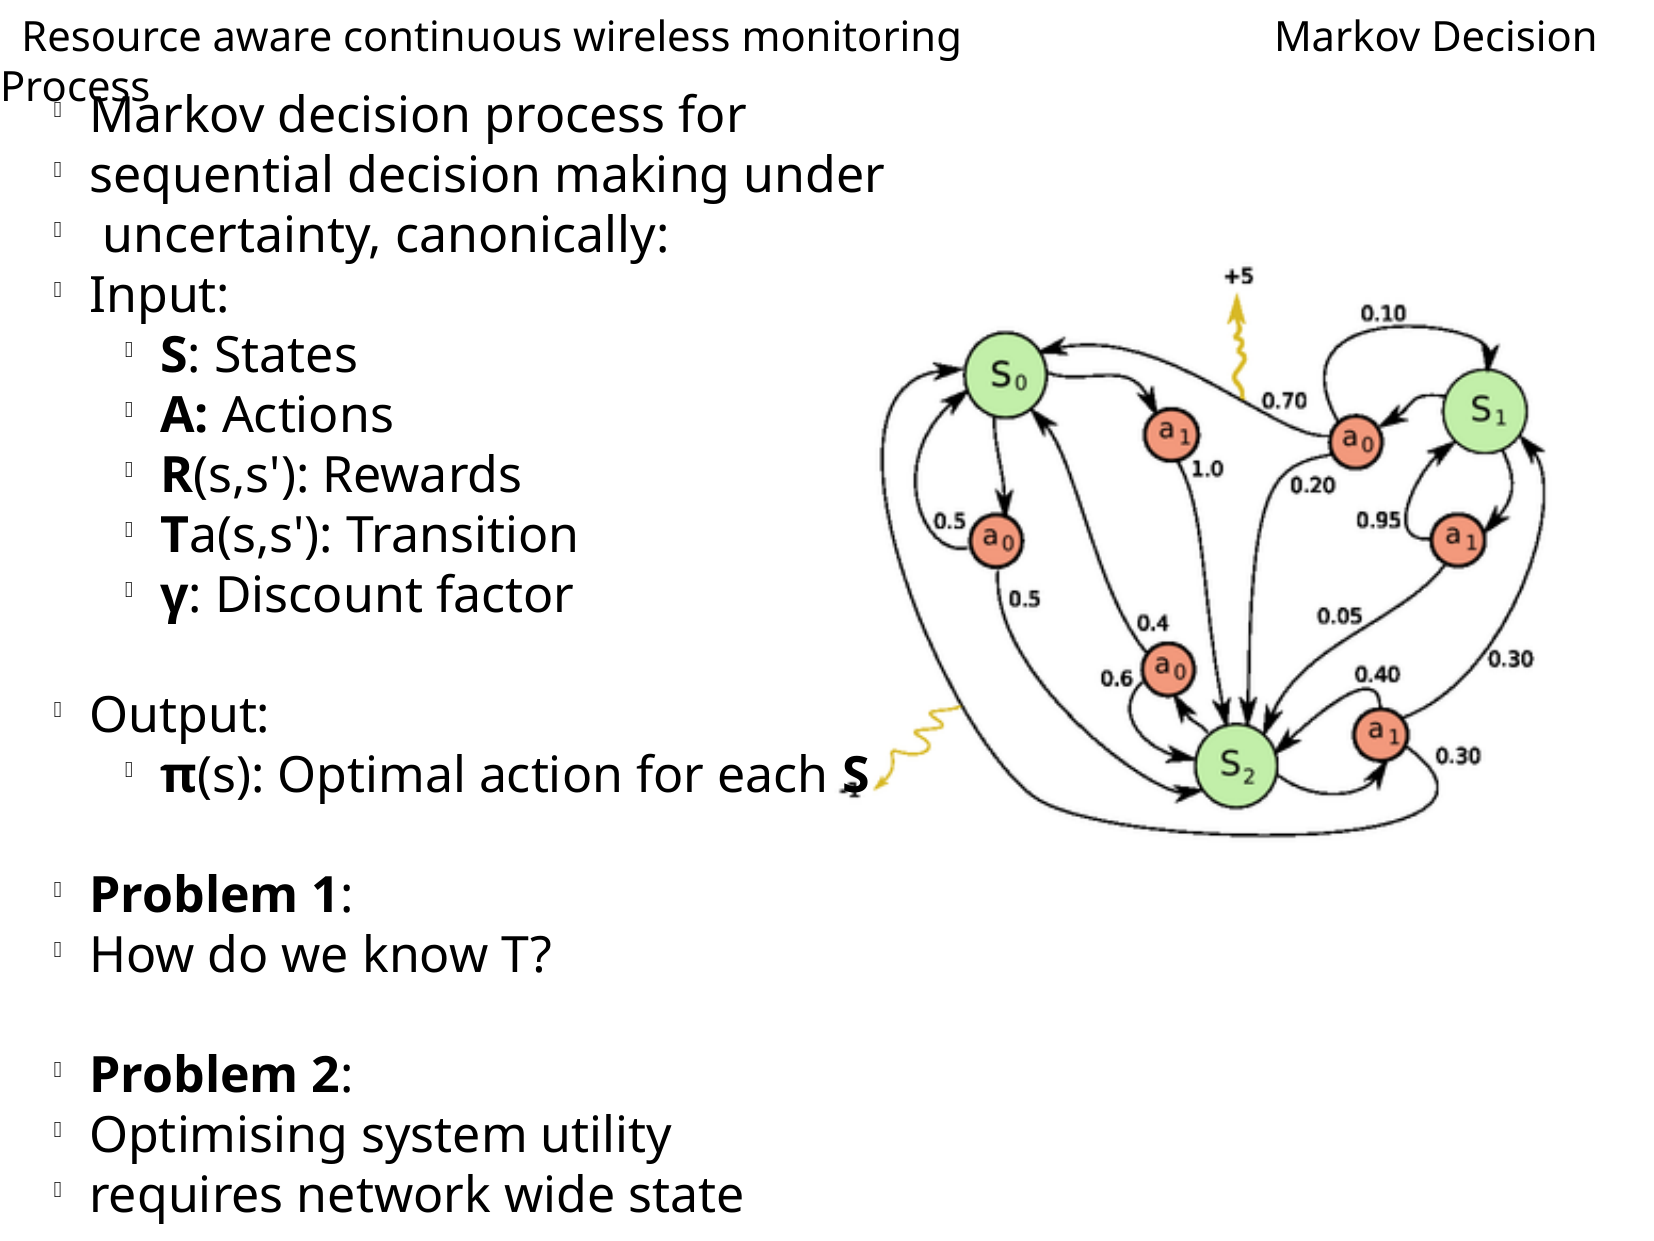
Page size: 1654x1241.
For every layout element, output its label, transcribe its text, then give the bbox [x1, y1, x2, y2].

text_box Resource aware continuous wireless monitoring Markov Decision Process [0, 15, 1654, 204]
text_box Markov decision process for sequential decision making under uncertainty, canonically: Input: S: States A: Actions R(s,s'): Rewards Ta(s,s'): Transition γ: Discount factor Output: π(s): Optimal action for each S Problem 1: How do we know T? Problem 2: Optimising system utility requires network wide state [39, 74, 1215, 1241]
picture [1215, 233, 1633, 915]
